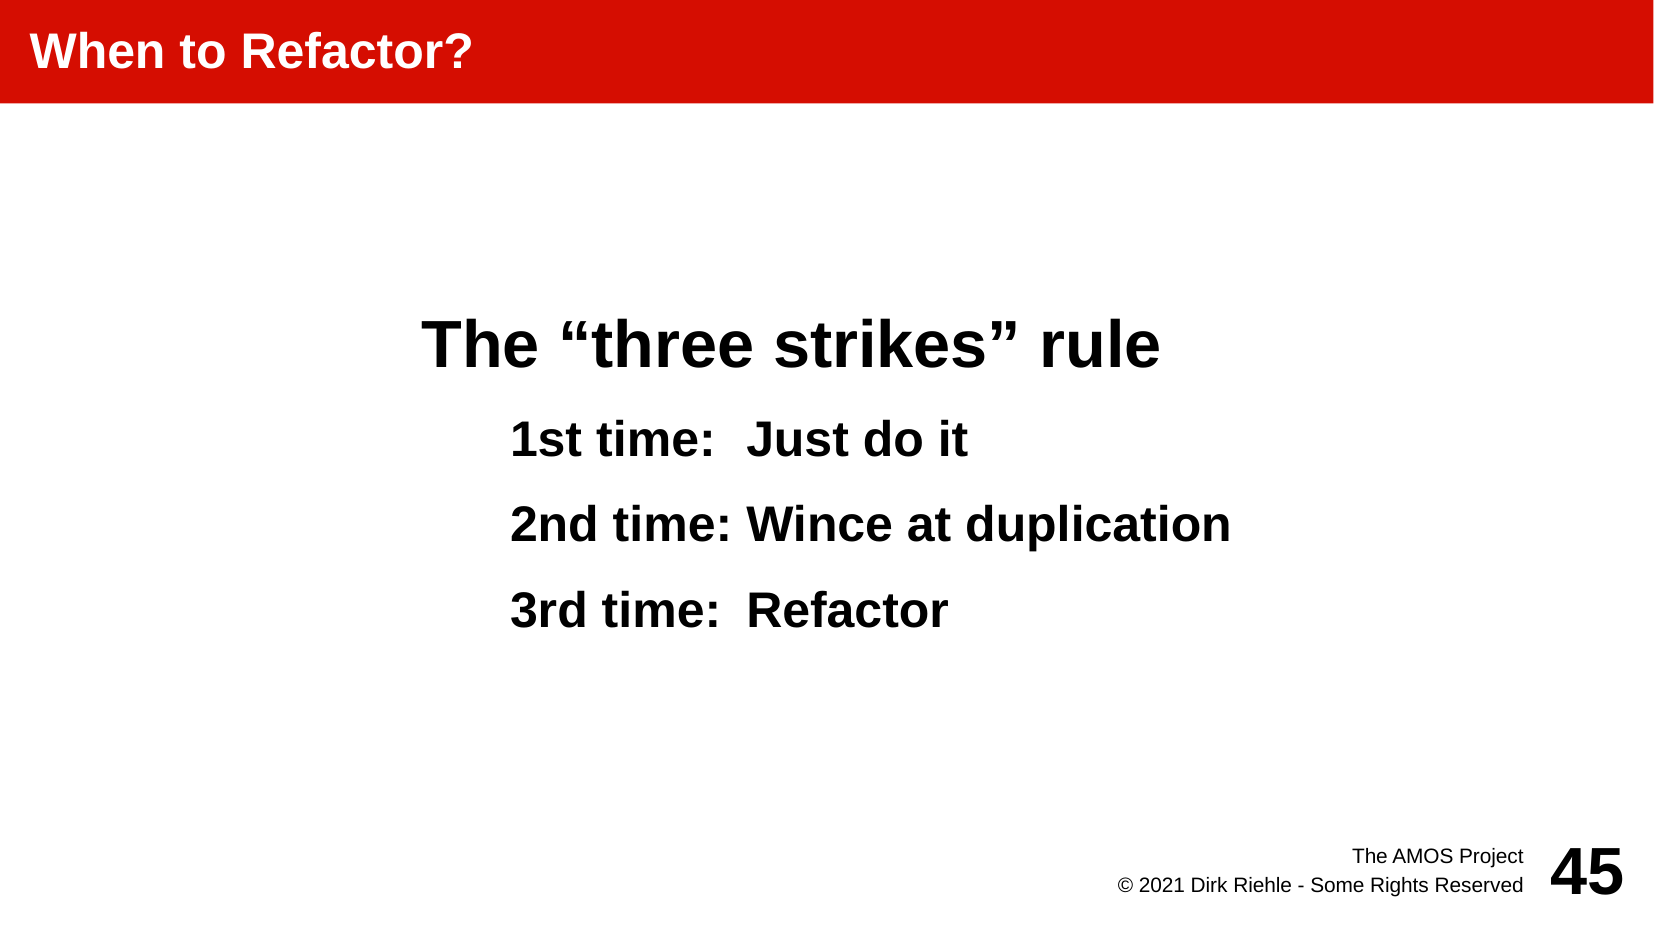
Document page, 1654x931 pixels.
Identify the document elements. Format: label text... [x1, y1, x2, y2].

subtitle The “three strikes” rule 1st time: Just do it 2nd time: Wince at duplication 3rd time: Refactor [29, 132, 1625, 813]
title When to Refactor? [0, 0, 1654, 104]
